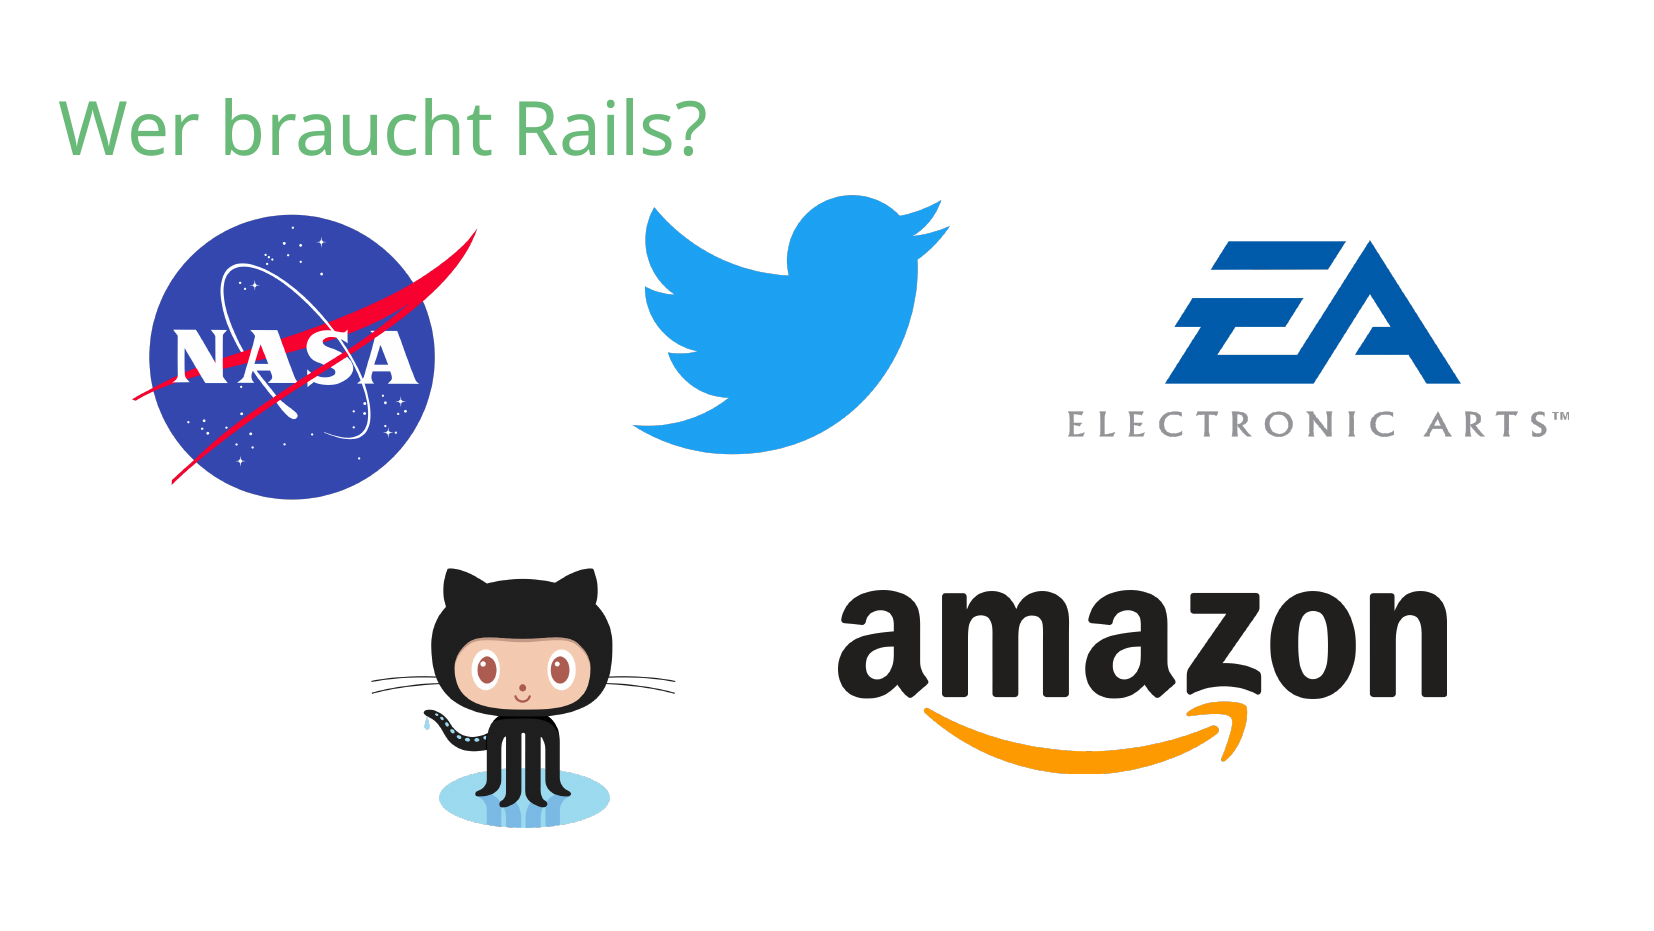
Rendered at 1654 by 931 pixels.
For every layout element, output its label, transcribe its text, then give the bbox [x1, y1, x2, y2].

picture [361, 563, 686, 833]
picture [631, 194, 951, 455]
picture [838, 590, 1447, 774]
picture [129, 212, 480, 502]
title Wer braucht Rails? [58, 59, 1595, 178]
picture [1068, 240, 1569, 438]
